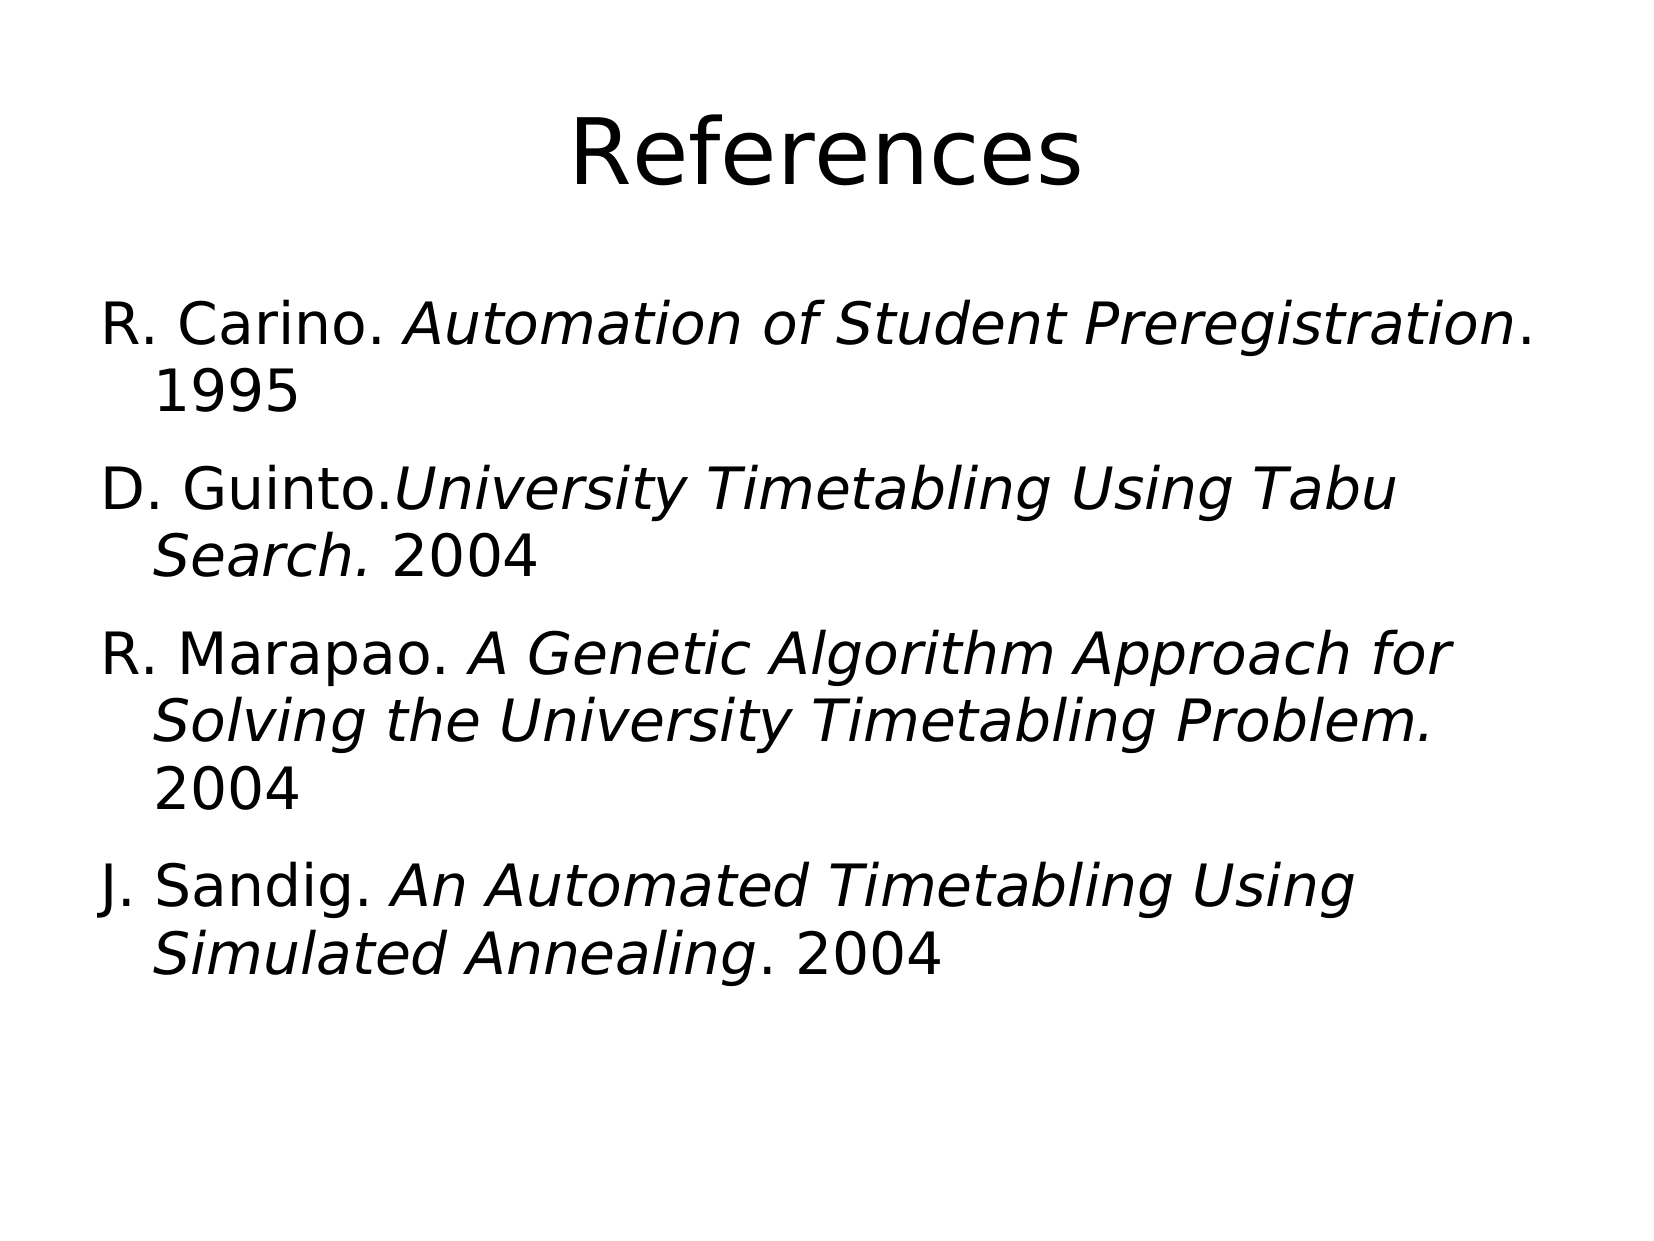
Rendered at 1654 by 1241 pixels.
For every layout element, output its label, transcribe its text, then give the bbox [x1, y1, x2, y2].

title References [82, 49, 1571, 257]
list R. Carino. Automation of Student Preregistration. 1995 D. Guinto.University Timetabling Using Tabu Search. 2004 R. Marapao. A Genetic Algorithm Approach for Solving the University Timetabling Problem. 2004 J. Sandig. An Automated Timetabling Using Simulated Annealing. 2004 [82, 290, 1571, 1109]
